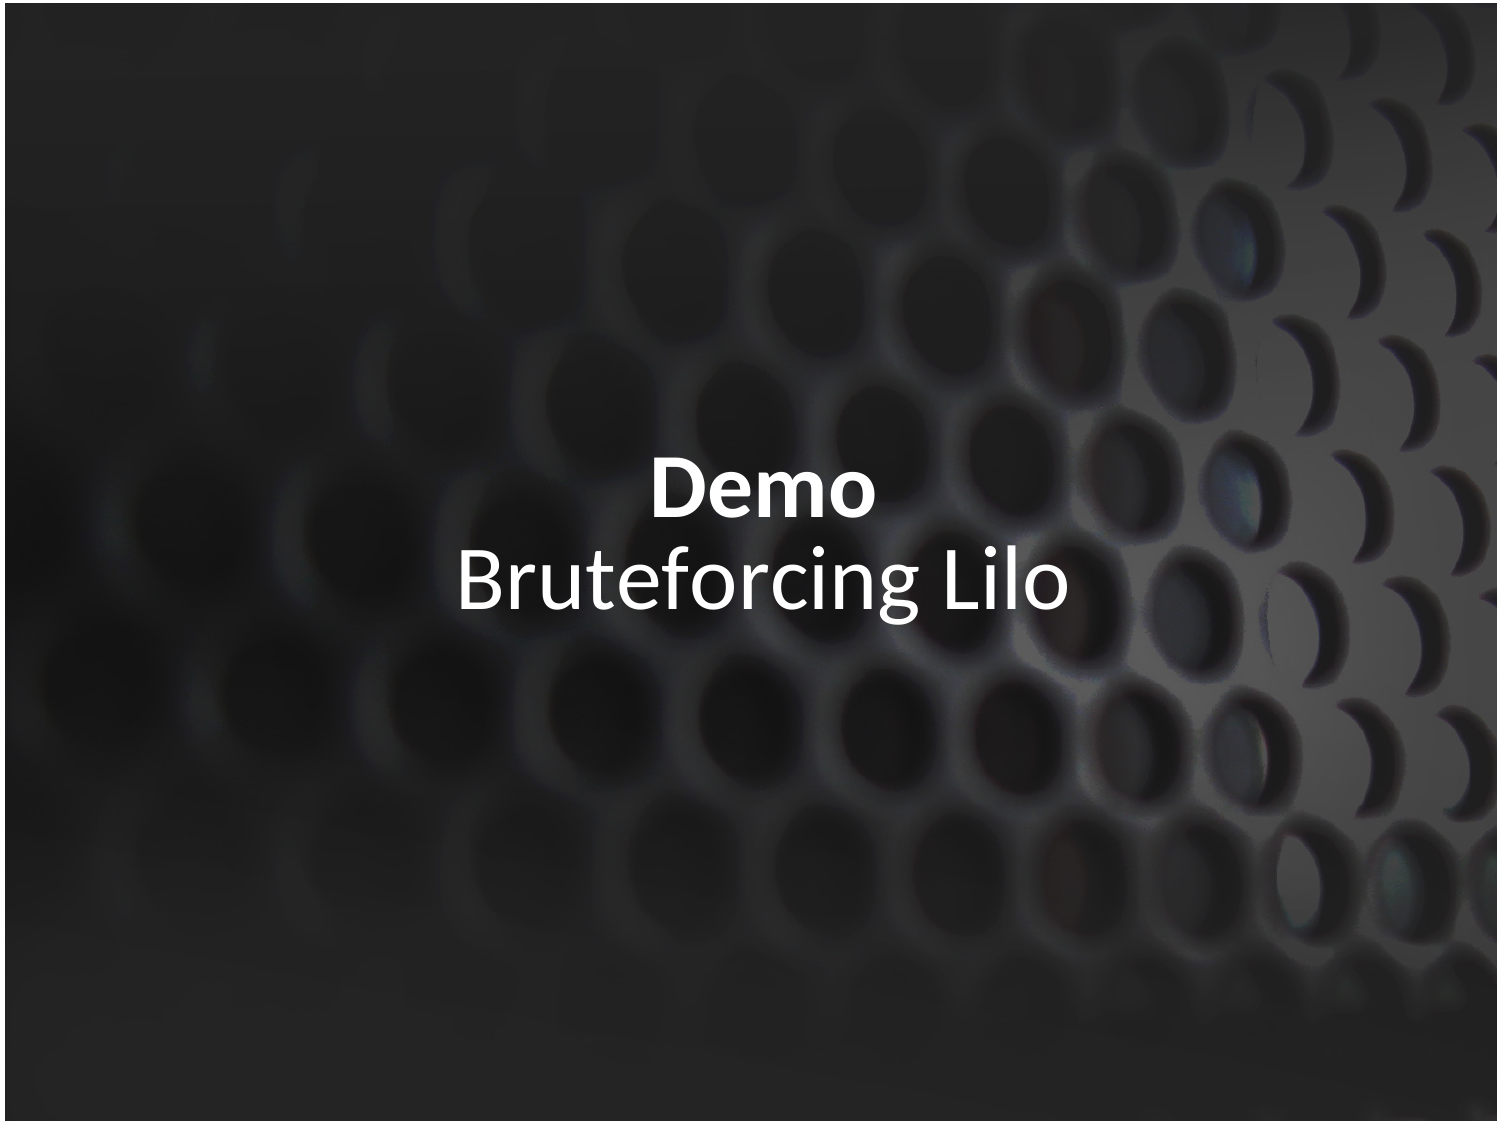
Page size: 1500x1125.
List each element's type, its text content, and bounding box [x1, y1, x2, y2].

title Demo Bruteforcing Lilo [88, 421, 1439, 661]
picture [0, 0, 1500, 1125]
